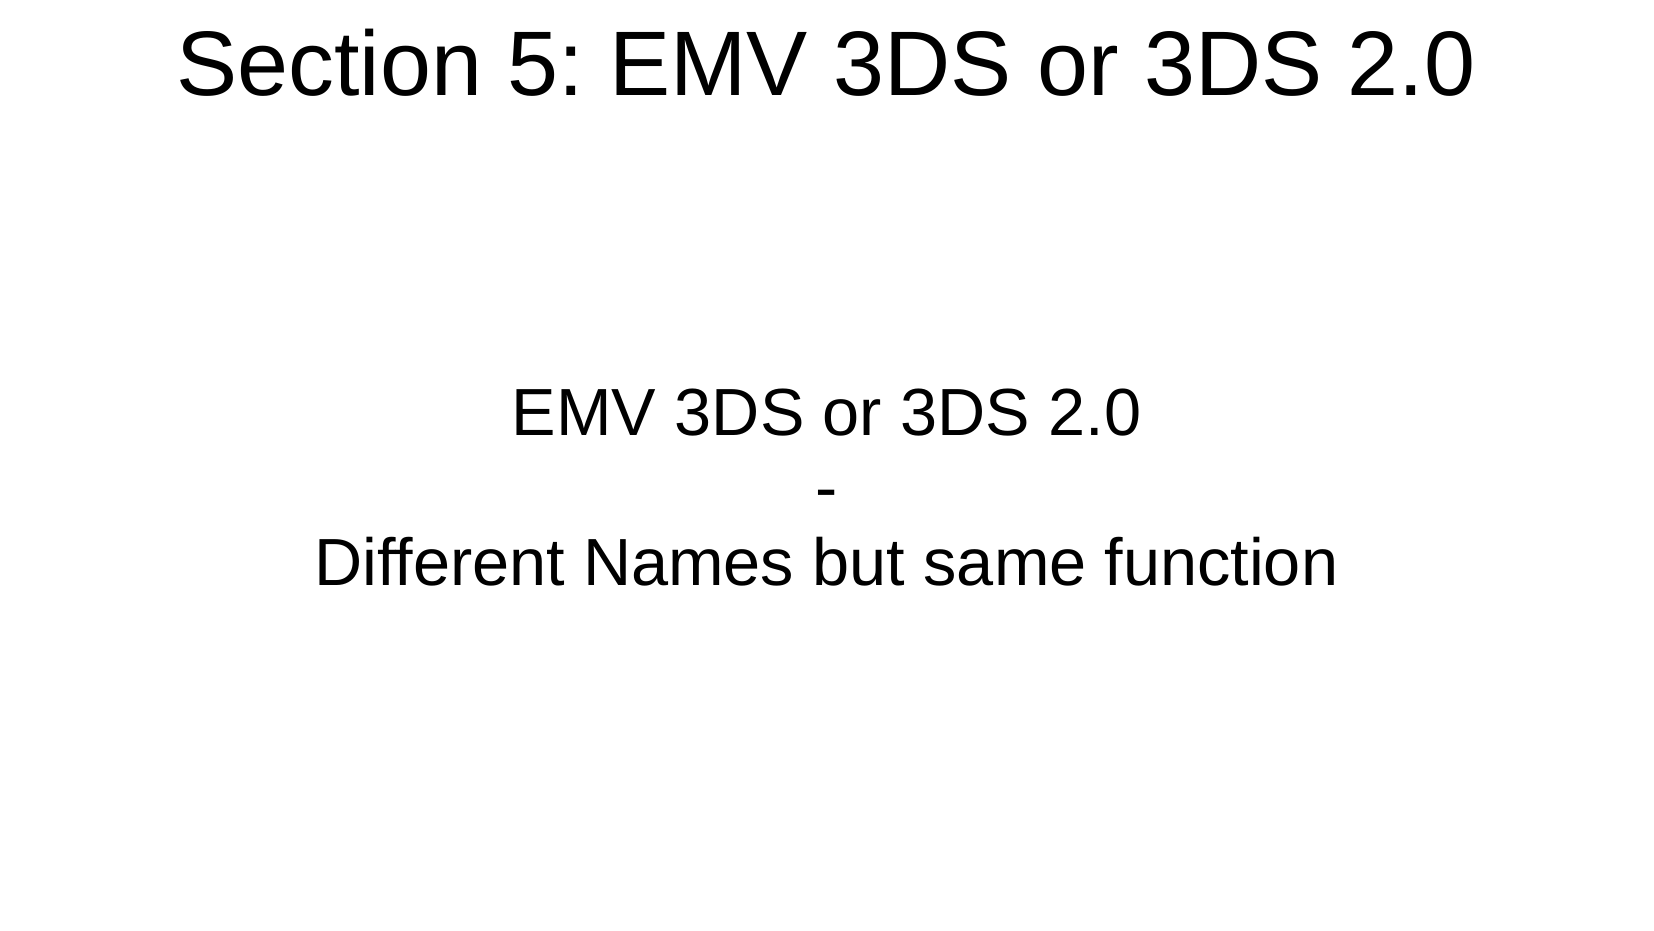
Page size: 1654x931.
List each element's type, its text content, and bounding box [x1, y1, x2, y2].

subtitle EMV 3DS or 3DS 2.0 - Different Names but same function [82, 217, 1571, 758]
title Section 5: EMV 3DS or 3DS 2.0 [82, 12, 1571, 217]
